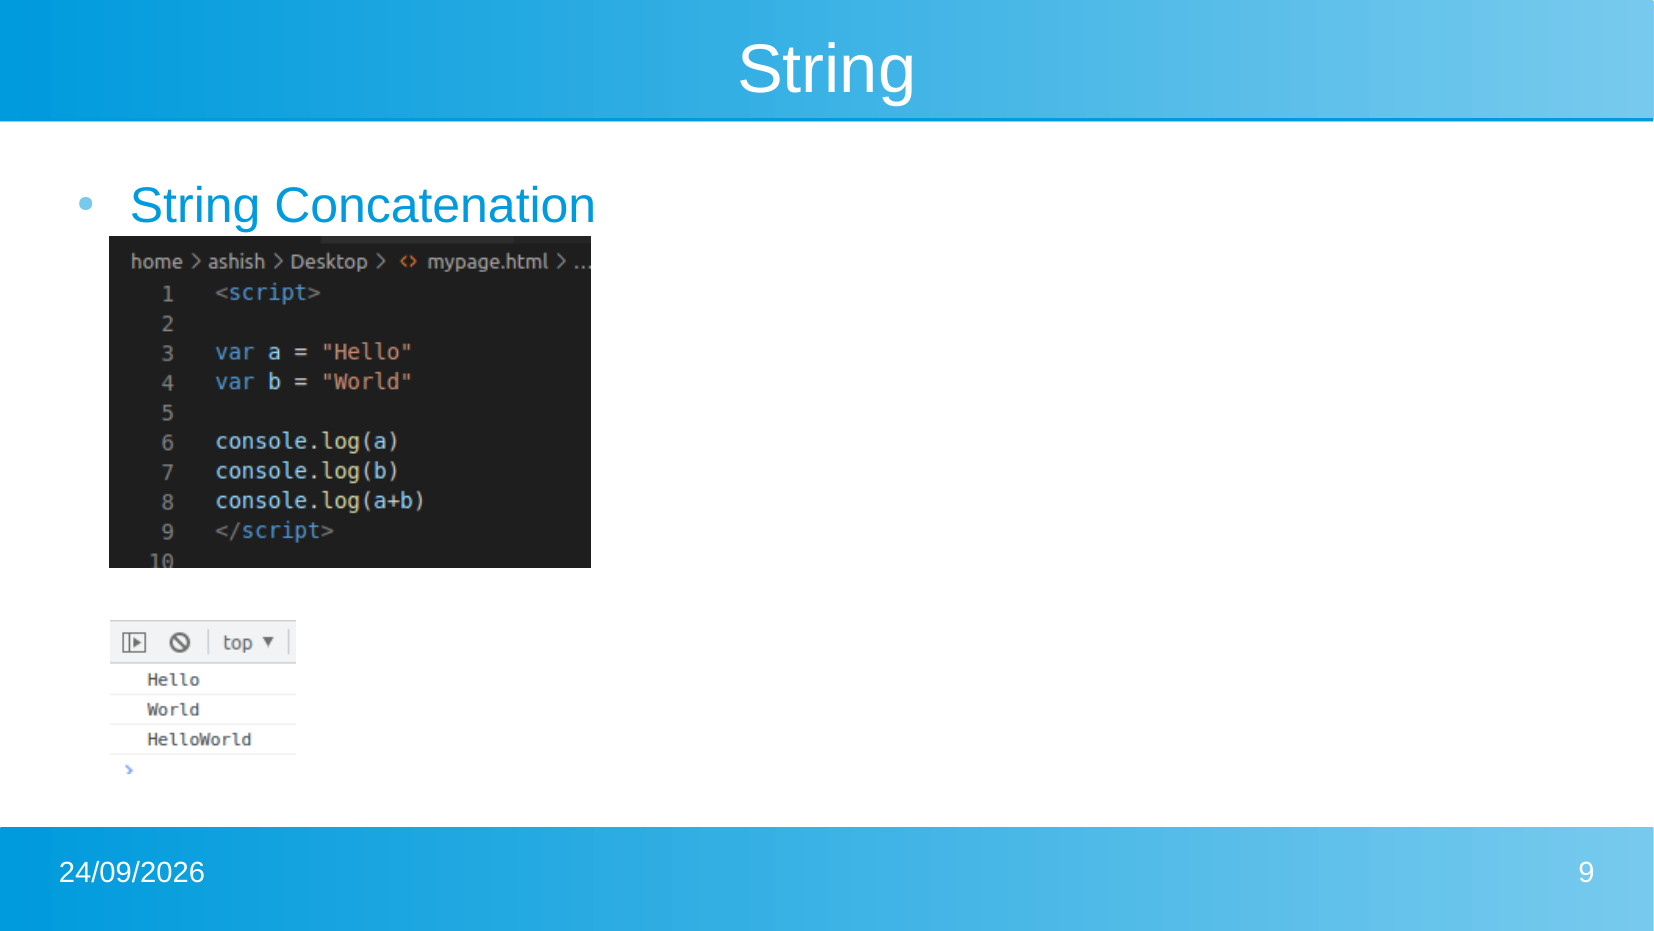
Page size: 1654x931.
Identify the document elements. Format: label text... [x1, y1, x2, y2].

picture [109, 236, 591, 568]
picture [110, 620, 296, 774]
title String [59, 29, 1595, 108]
list String Concatenation [59, 177, 1595, 768]
